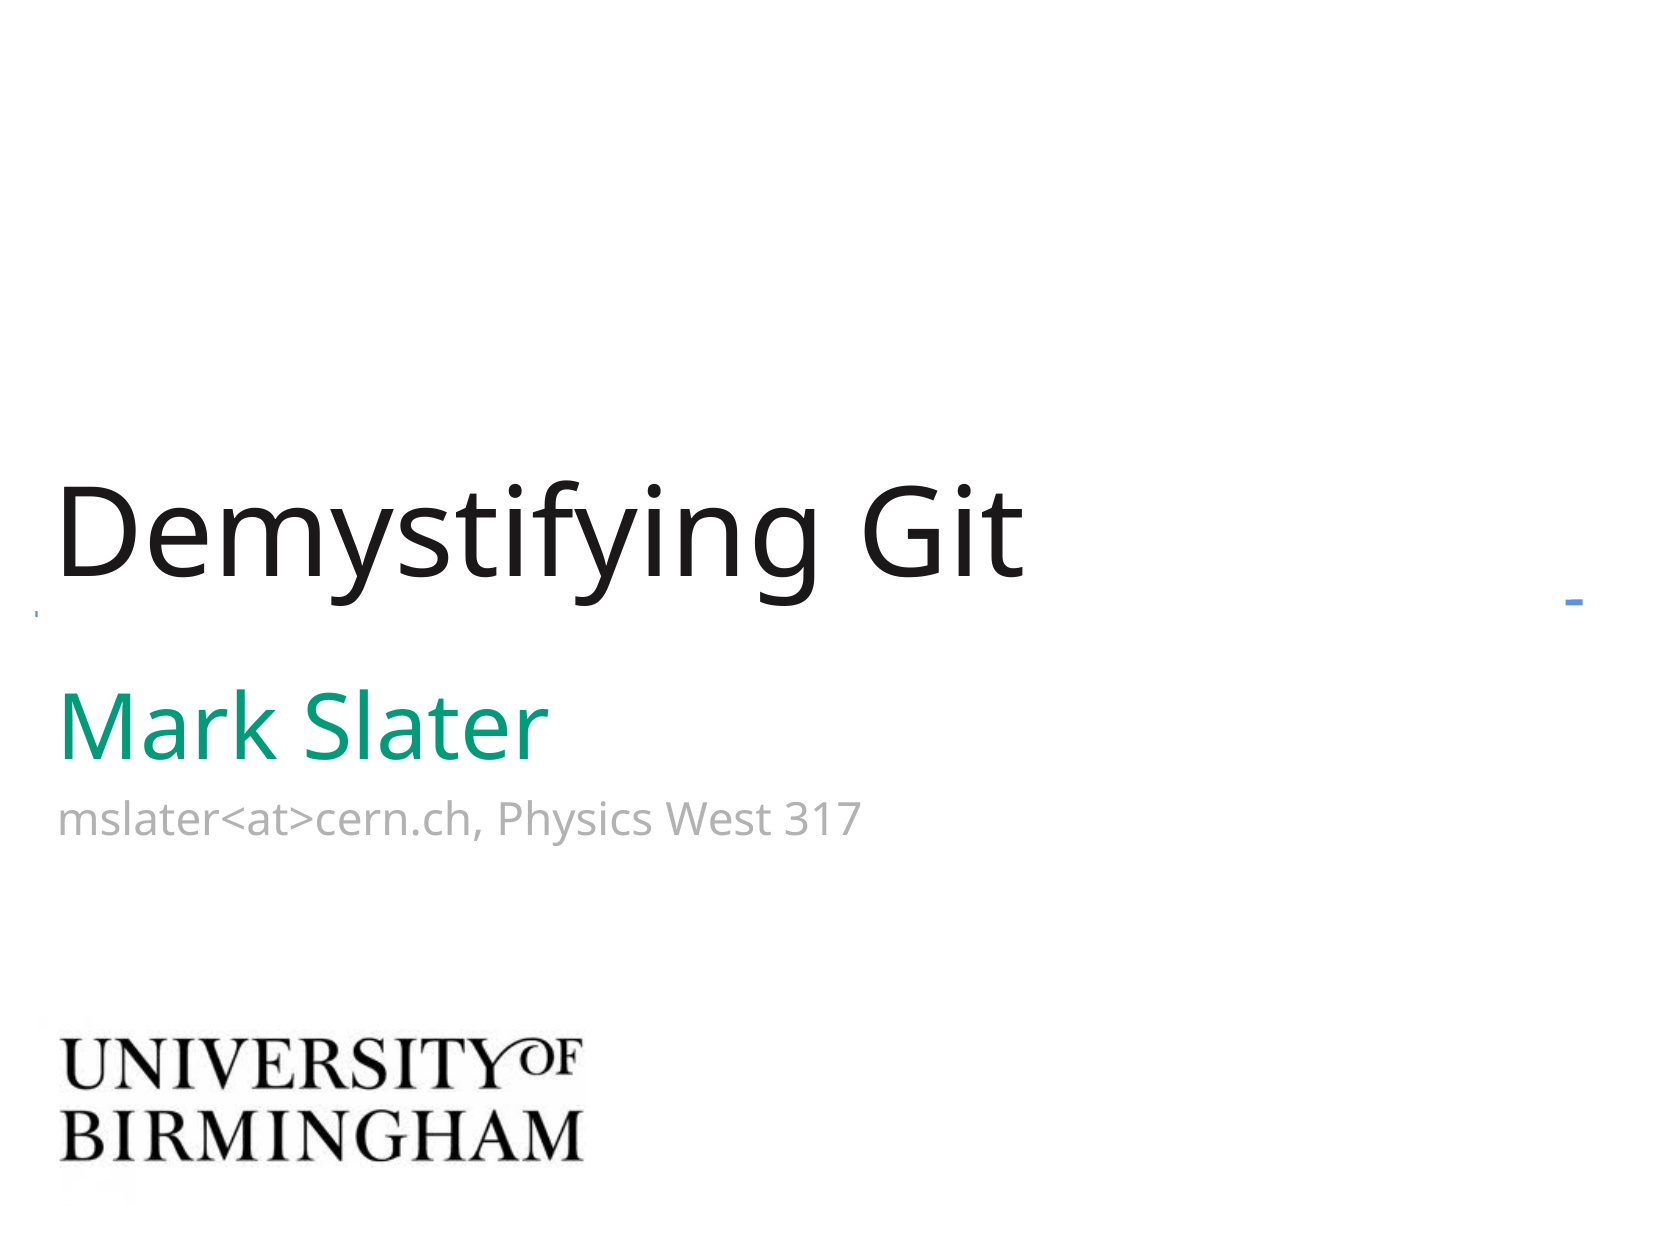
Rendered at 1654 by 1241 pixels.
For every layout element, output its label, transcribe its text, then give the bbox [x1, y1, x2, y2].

picture [35, 992, 609, 1207]
text_box Mark Slater mslater<at>cern.ch, Physics West 317 [56, 661, 683, 816]
text_box Demystifying Git [37, 435, 1566, 594]
